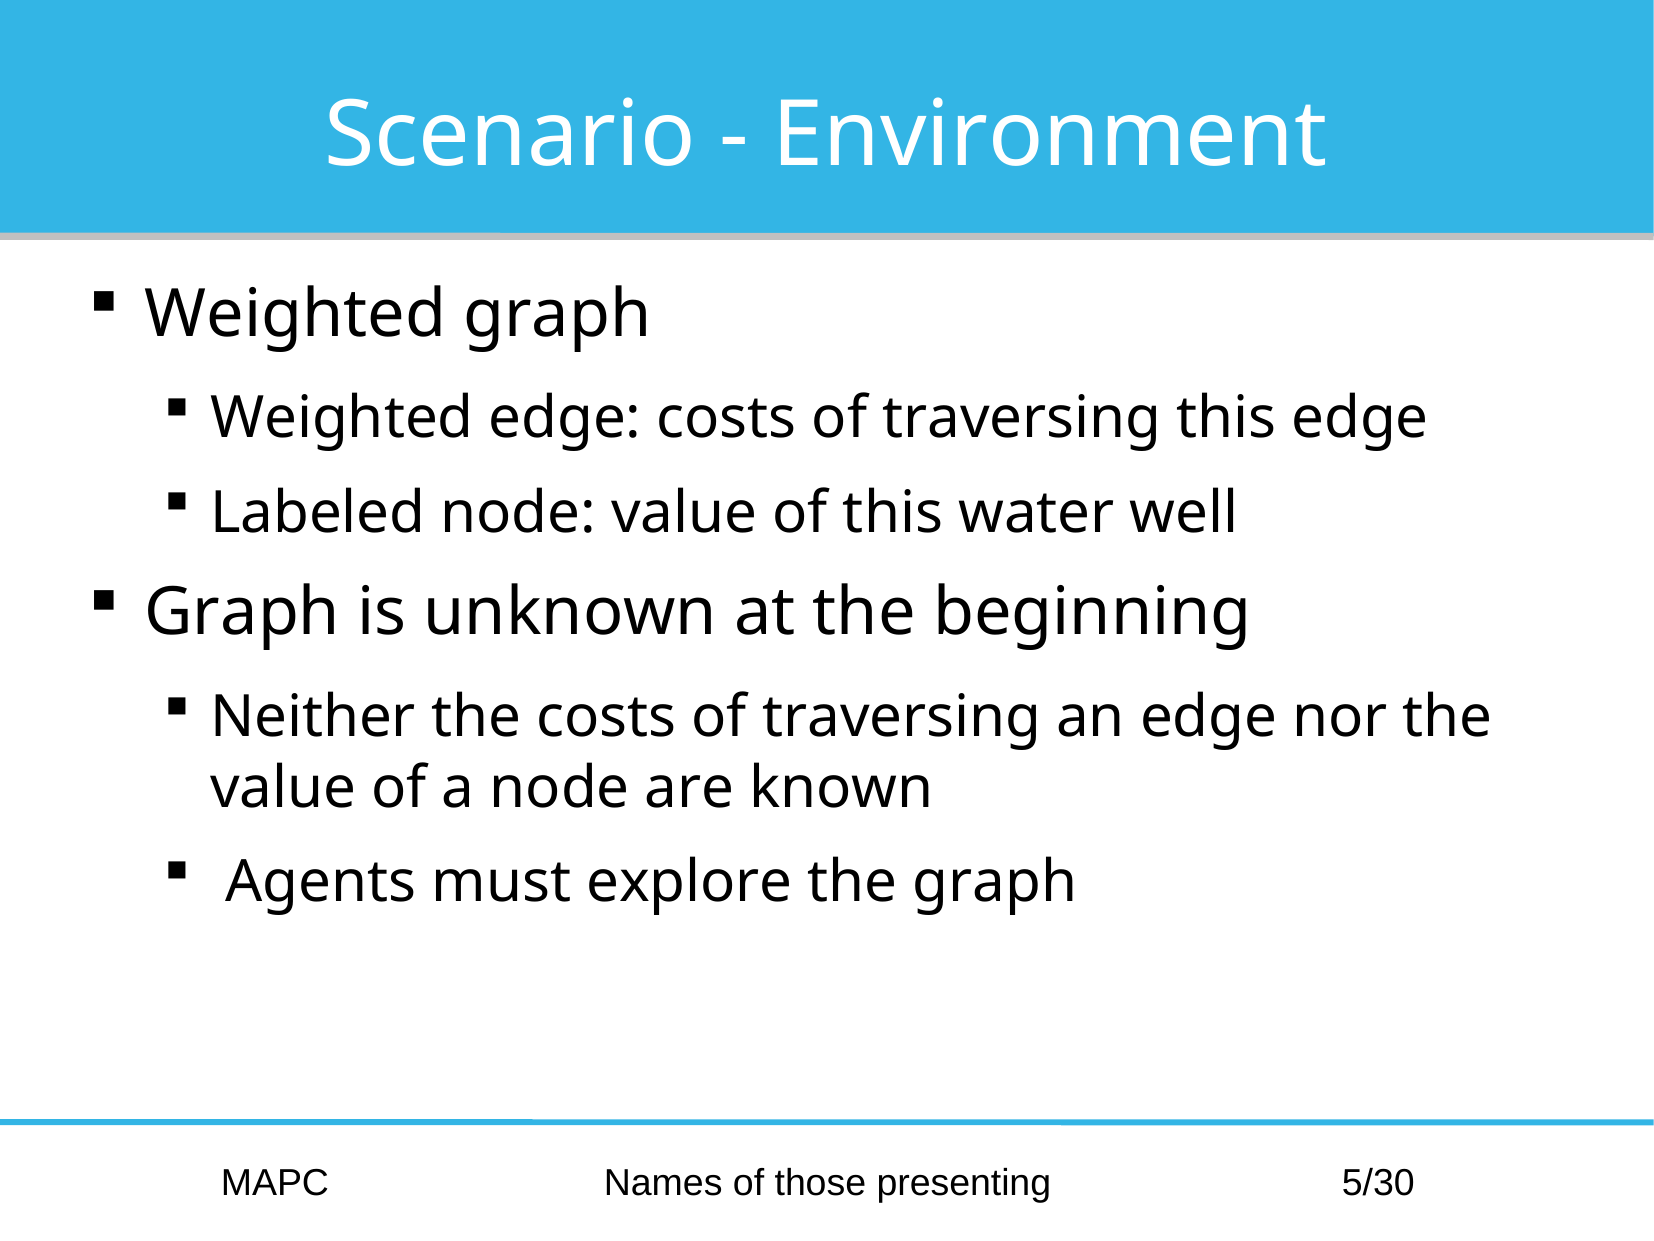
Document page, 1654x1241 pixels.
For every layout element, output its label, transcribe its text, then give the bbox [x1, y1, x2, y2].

list Weighted graph Weighted edge: costs of traversing this edge Labeled node: value of this water well Graph is unknown at the beginning Neither the costs of traversing an edge nor the value of a node are known Agents must explore the graph [88, 268, 1577, 1087]
title Scenario - Environment [82, 49, 1571, 207]
